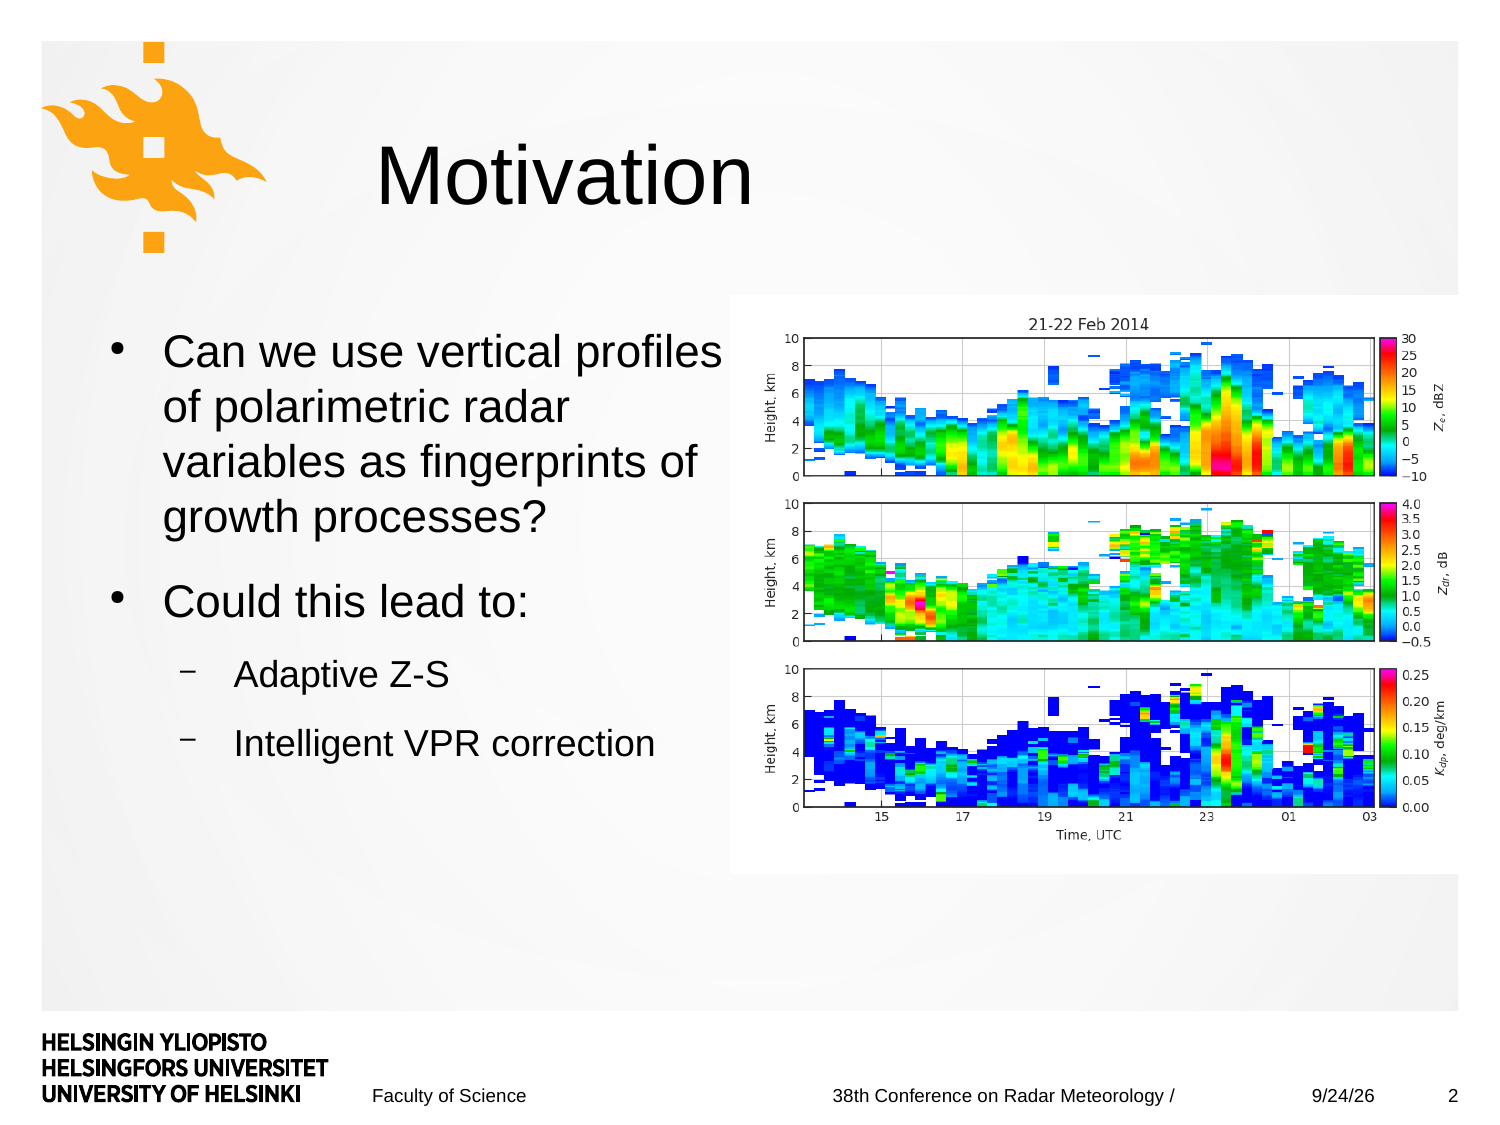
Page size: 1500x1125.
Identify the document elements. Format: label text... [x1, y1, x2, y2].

picture [41, 41, 1466, 1011]
list Can we use vertical profiles of polarimetric radar variables as fingerprints of growth processes? Could this lead to: Adaptive Z-S Intelligent VPR correction [76, 314, 780, 953]
title Motivation [360, 113, 1447, 314]
picture [144, 137, 164, 158]
